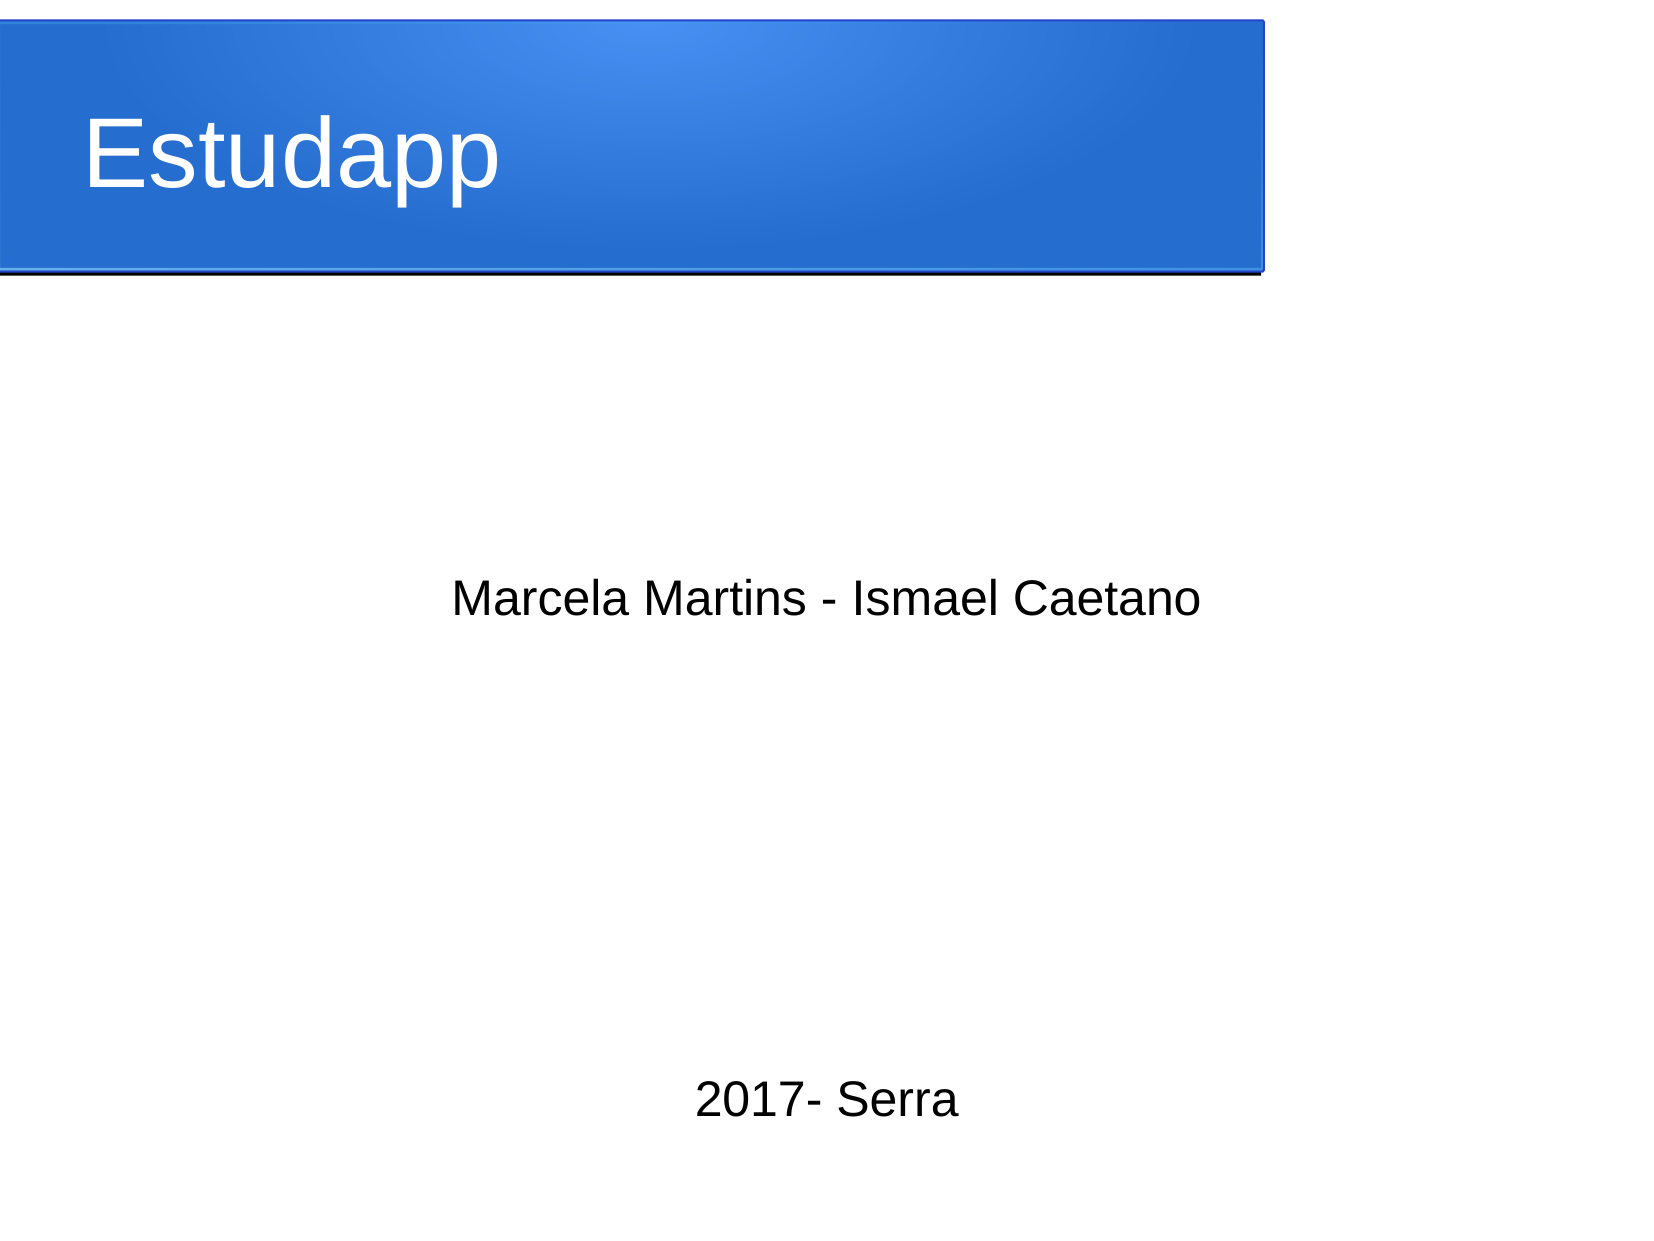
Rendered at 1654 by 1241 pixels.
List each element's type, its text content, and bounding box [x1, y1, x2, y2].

title Estudapp [82, 49, 1571, 257]
subtitle Marcela Martins - Ismael Caetano 2017- Serra [82, 317, 1571, 1232]
